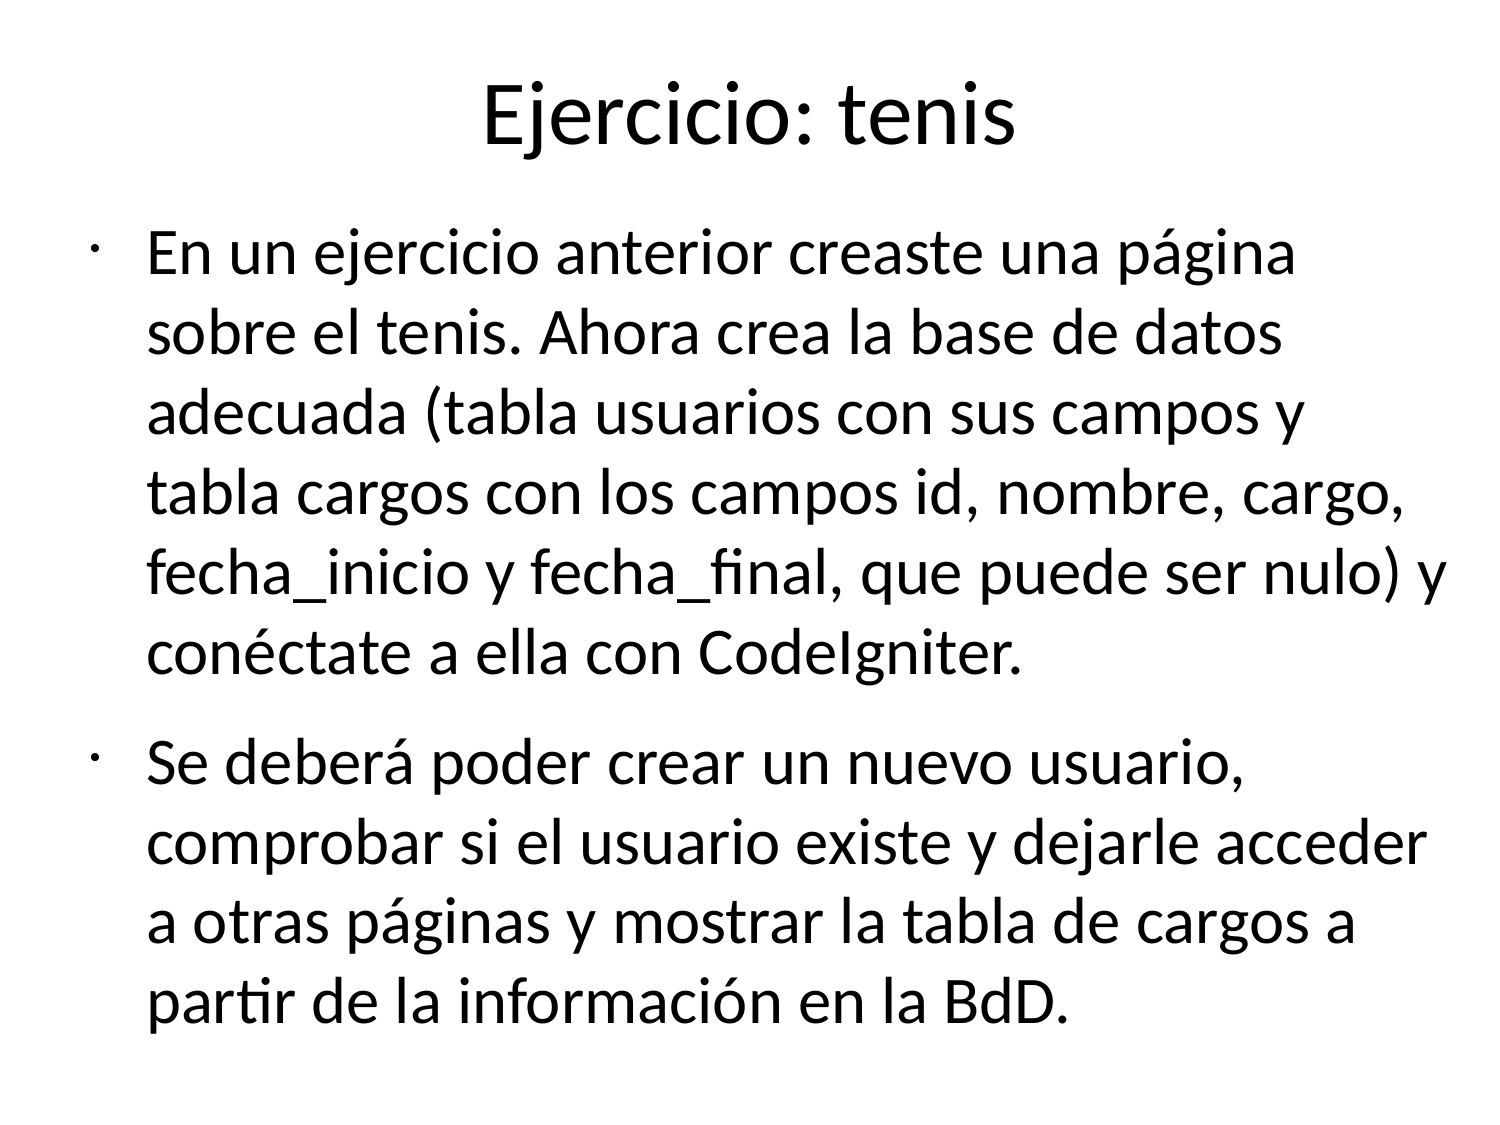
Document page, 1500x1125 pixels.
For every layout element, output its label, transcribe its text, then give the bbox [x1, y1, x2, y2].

title Ejercicio: tenis [75, 45, 1425, 200]
list En un ejercicio anterior creaste una página sobre el tenis. Ahora crea la base de datos adecuada (tabla usuarios con sus campos y tabla cargos con los campos id, nombre, cargo, fecha_inicio y fecha_final, que puede ser nulo) y conéctate a ella con CodeIgniter. Se deberá poder crear un nuevo usuario, comprobar si el usuario existe y dejarle acceder a otras páginas y mostrar la tabla de cargos a partir de la información en la BdD. [75, 200, 1465, 1016]
